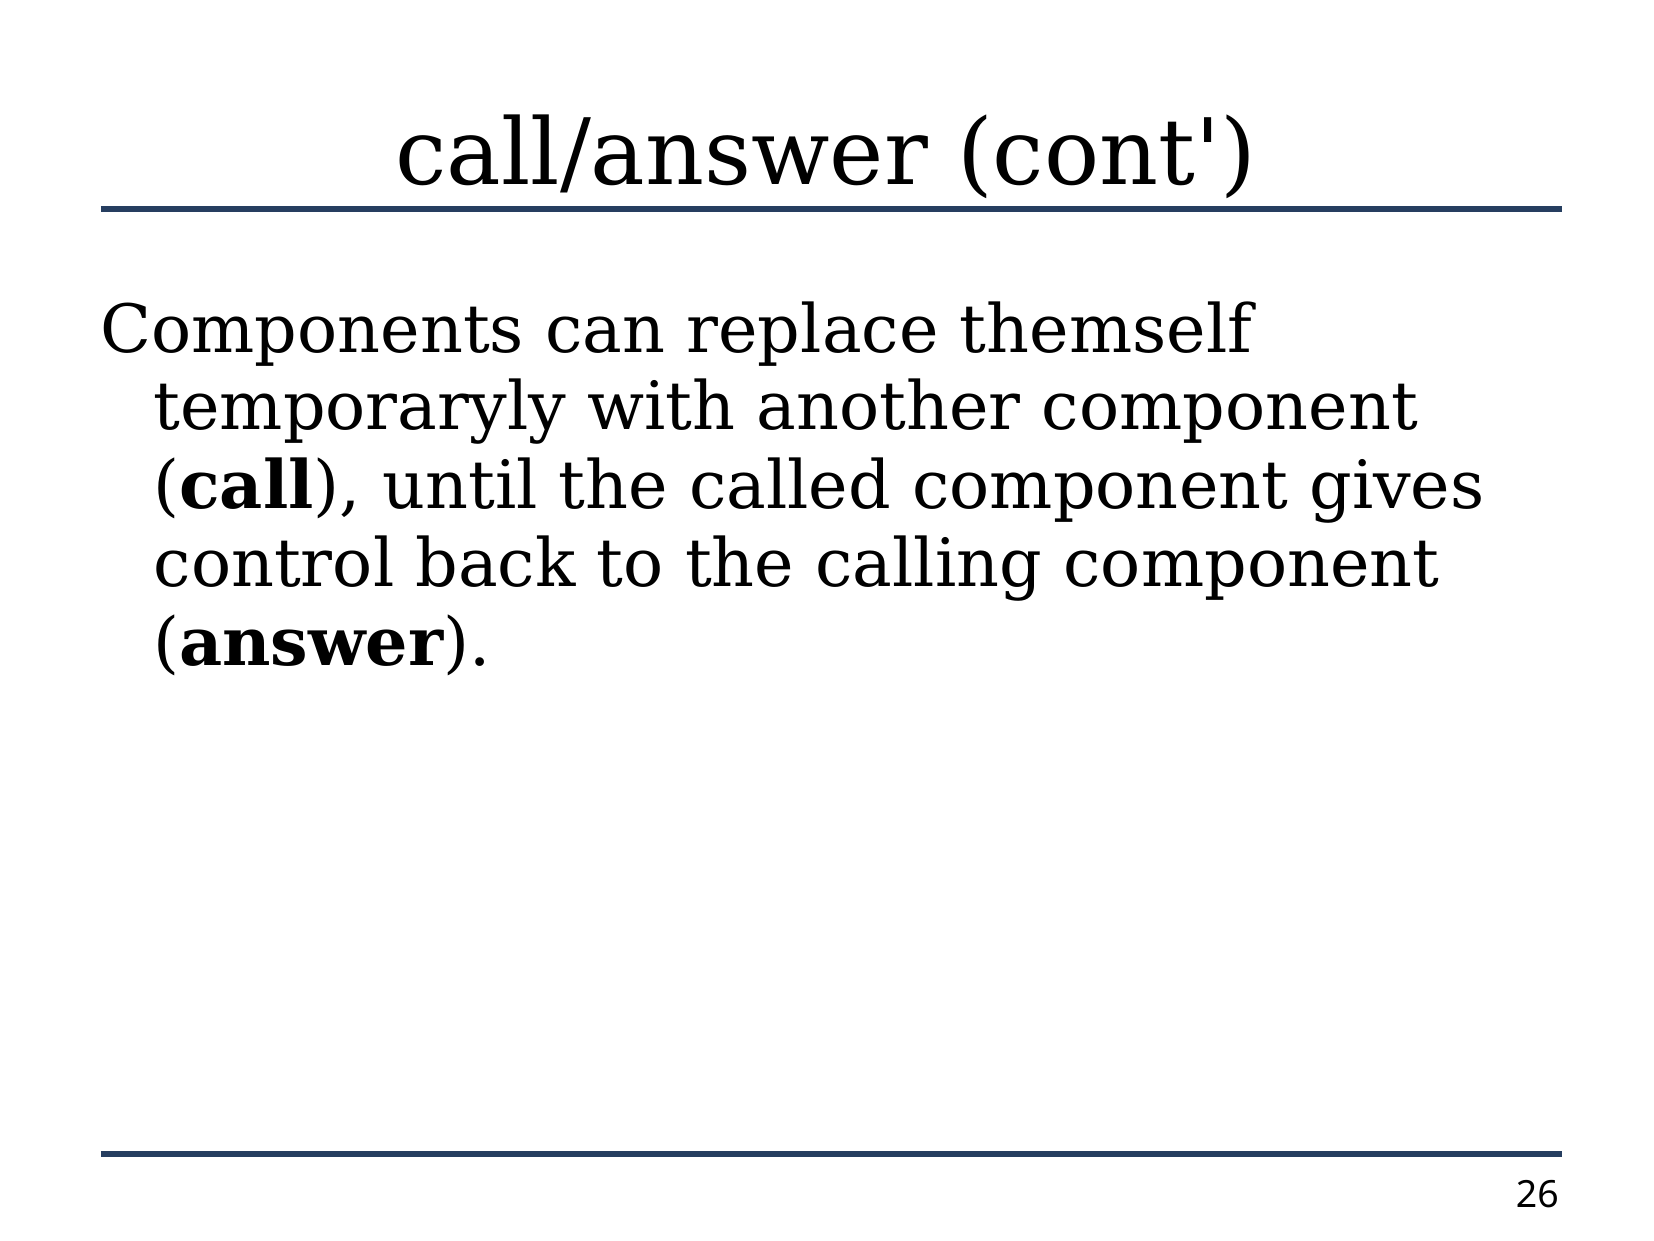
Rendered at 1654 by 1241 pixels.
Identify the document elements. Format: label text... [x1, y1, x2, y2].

list Components can replace themself temporaryly with another component (call), until the called component gives control back to the calling component (answer). [82, 290, 1571, 1109]
title call/answer (cont') [82, 49, 1571, 257]
